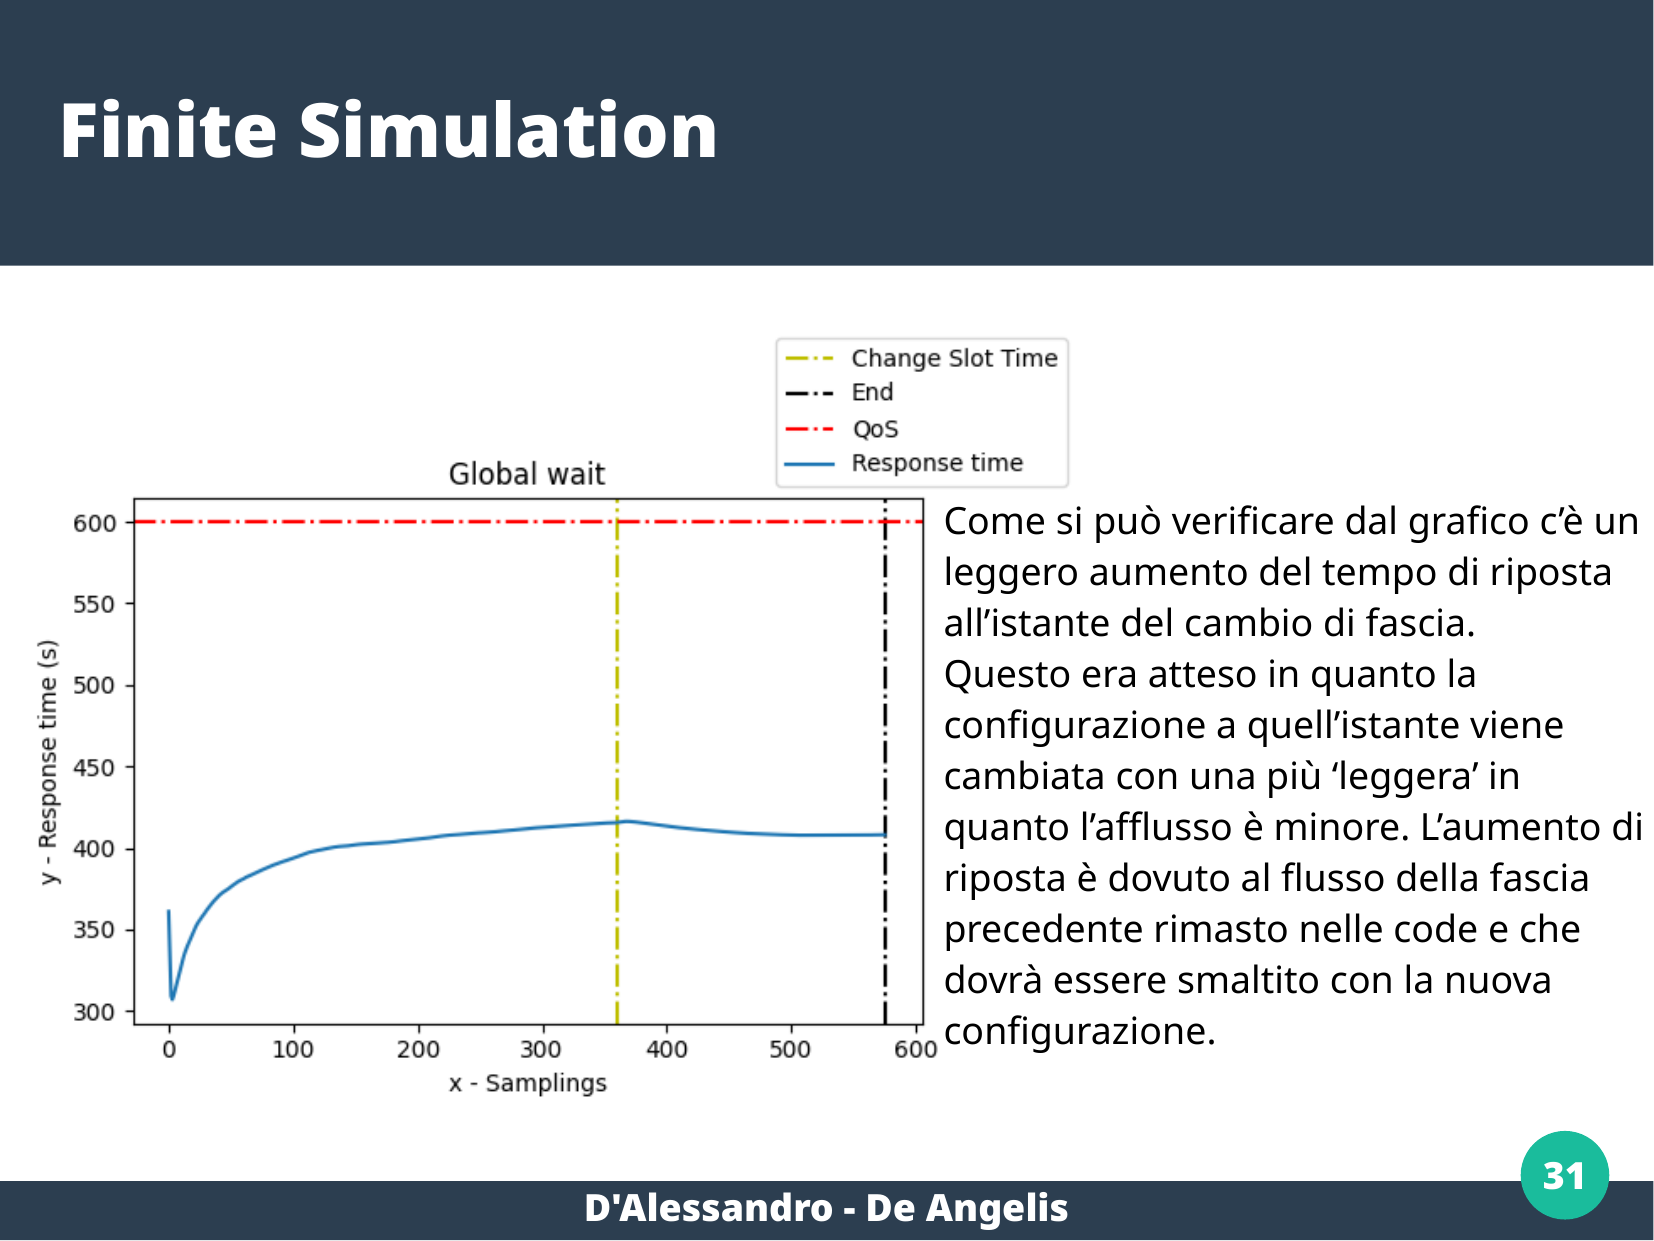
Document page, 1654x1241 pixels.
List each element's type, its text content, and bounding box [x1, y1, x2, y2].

picture [14, 313, 1093, 1123]
text_box Come si può verificare dal grafico c’è un leggero aumento del tempo di riposta all’istante del cambio di fascia. Questo era atteso in quanto la configurazione a quell’istante viene cambiata con una più ‘leggera’ in quanto l’afflusso è minore. L’aumento di riposta è dovuto al flusso della fascia precedente rimasto nelle code e che dovrà essere smaltito con la nuova configurazione. [928, 487, 1654, 1137]
title Finite Simulation [59, 49, 1595, 207]
